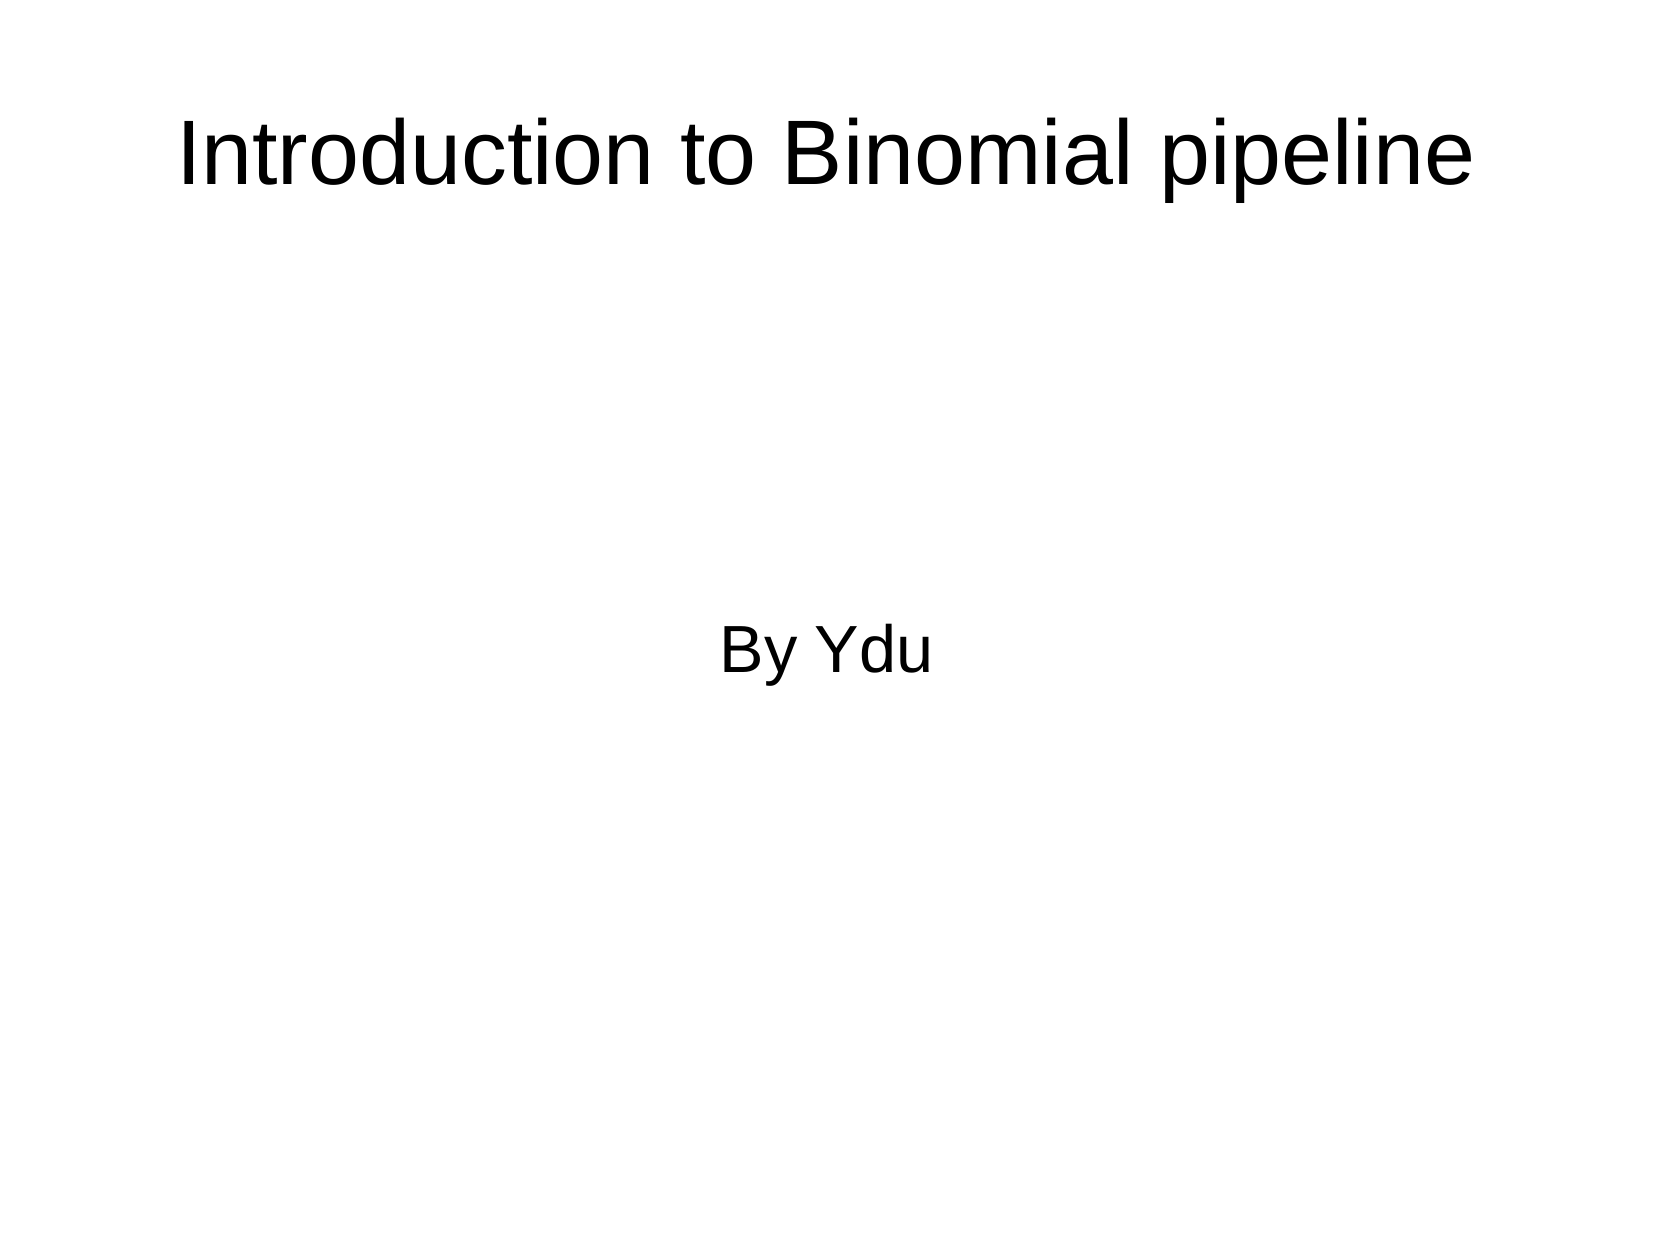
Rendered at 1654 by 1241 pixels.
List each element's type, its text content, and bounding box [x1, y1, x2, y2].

title Introduction to Binomial pipeline [82, 49, 1571, 257]
subtitle By Ydu [82, 290, 1571, 1010]
